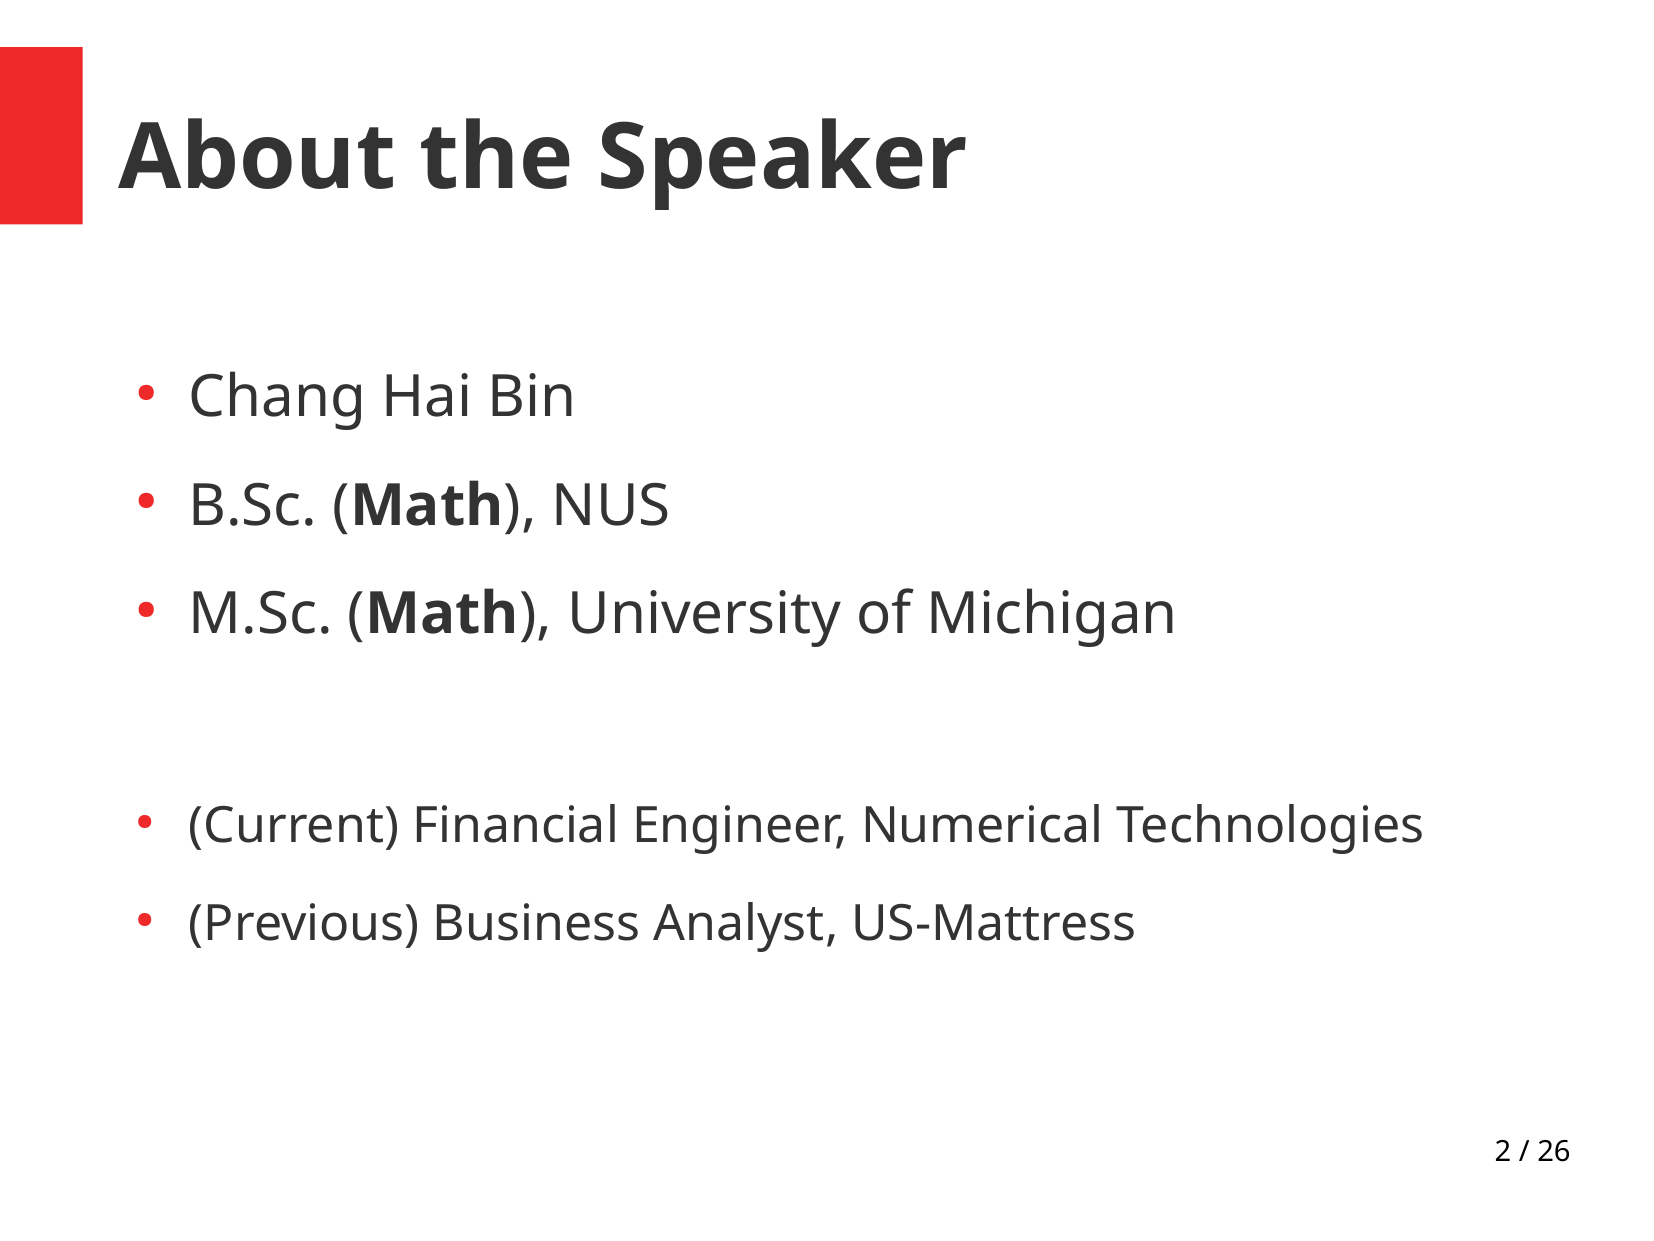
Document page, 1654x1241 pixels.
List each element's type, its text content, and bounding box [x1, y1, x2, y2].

list Chang Hai Bin B.Sc. (Math), NUS M.Sc. (Math), University of Michigan (Current) Financial Engineer, Numerical Technologies (Previous) Business Analyst, US-Mattress [118, 354, 1536, 1074]
title About the Speaker [118, 49, 1571, 257]
